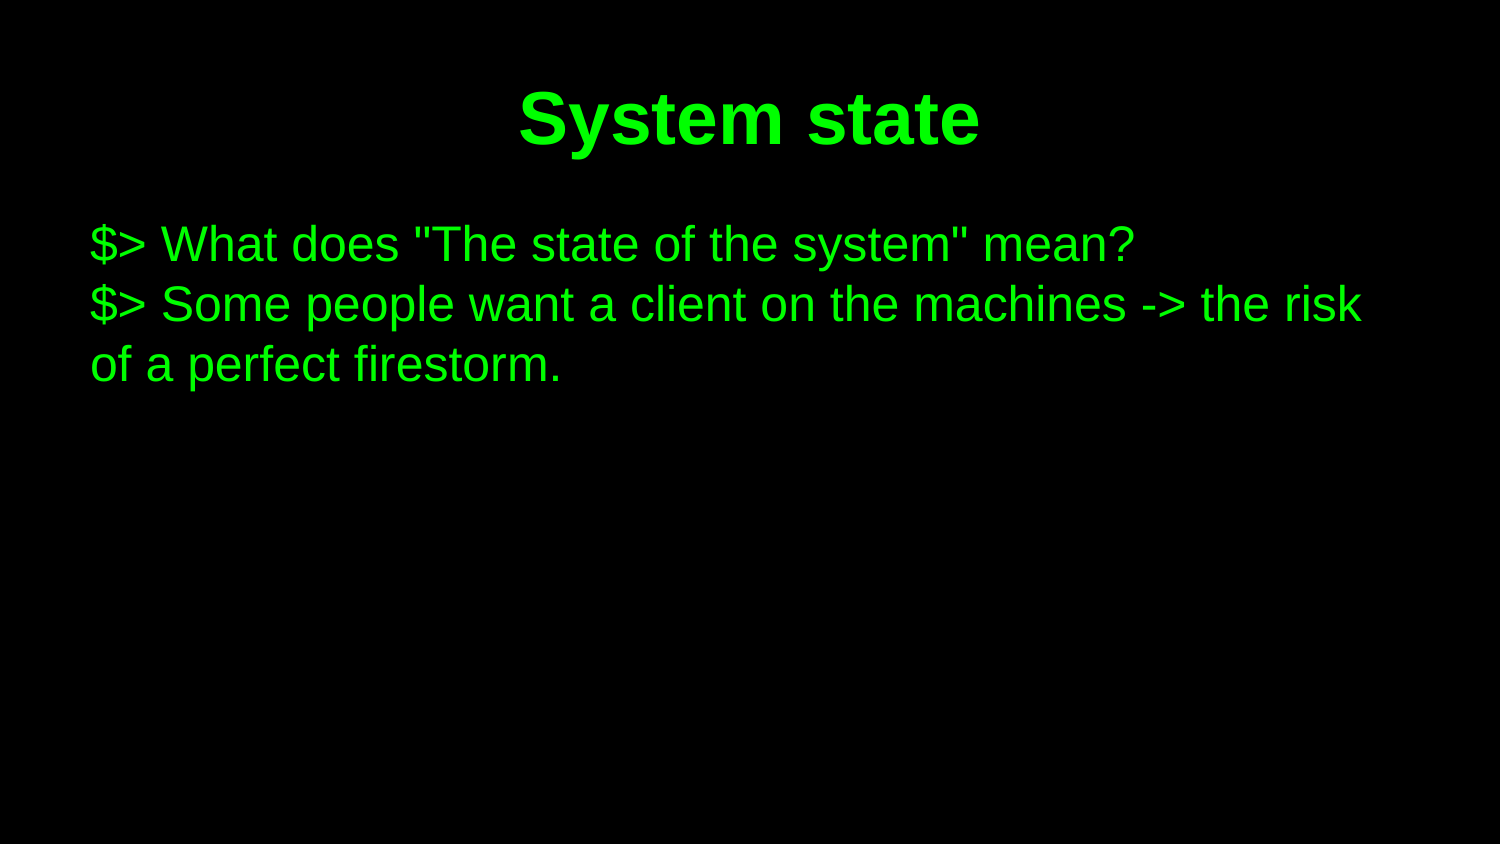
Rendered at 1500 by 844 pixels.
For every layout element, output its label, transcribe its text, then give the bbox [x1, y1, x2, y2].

title System state [75, 33, 1425, 175]
list $> What does "The state of the system" mean? $> Some people want a client on the machines -> the risk of a perfect firestorm. [75, 196, 1425, 808]
